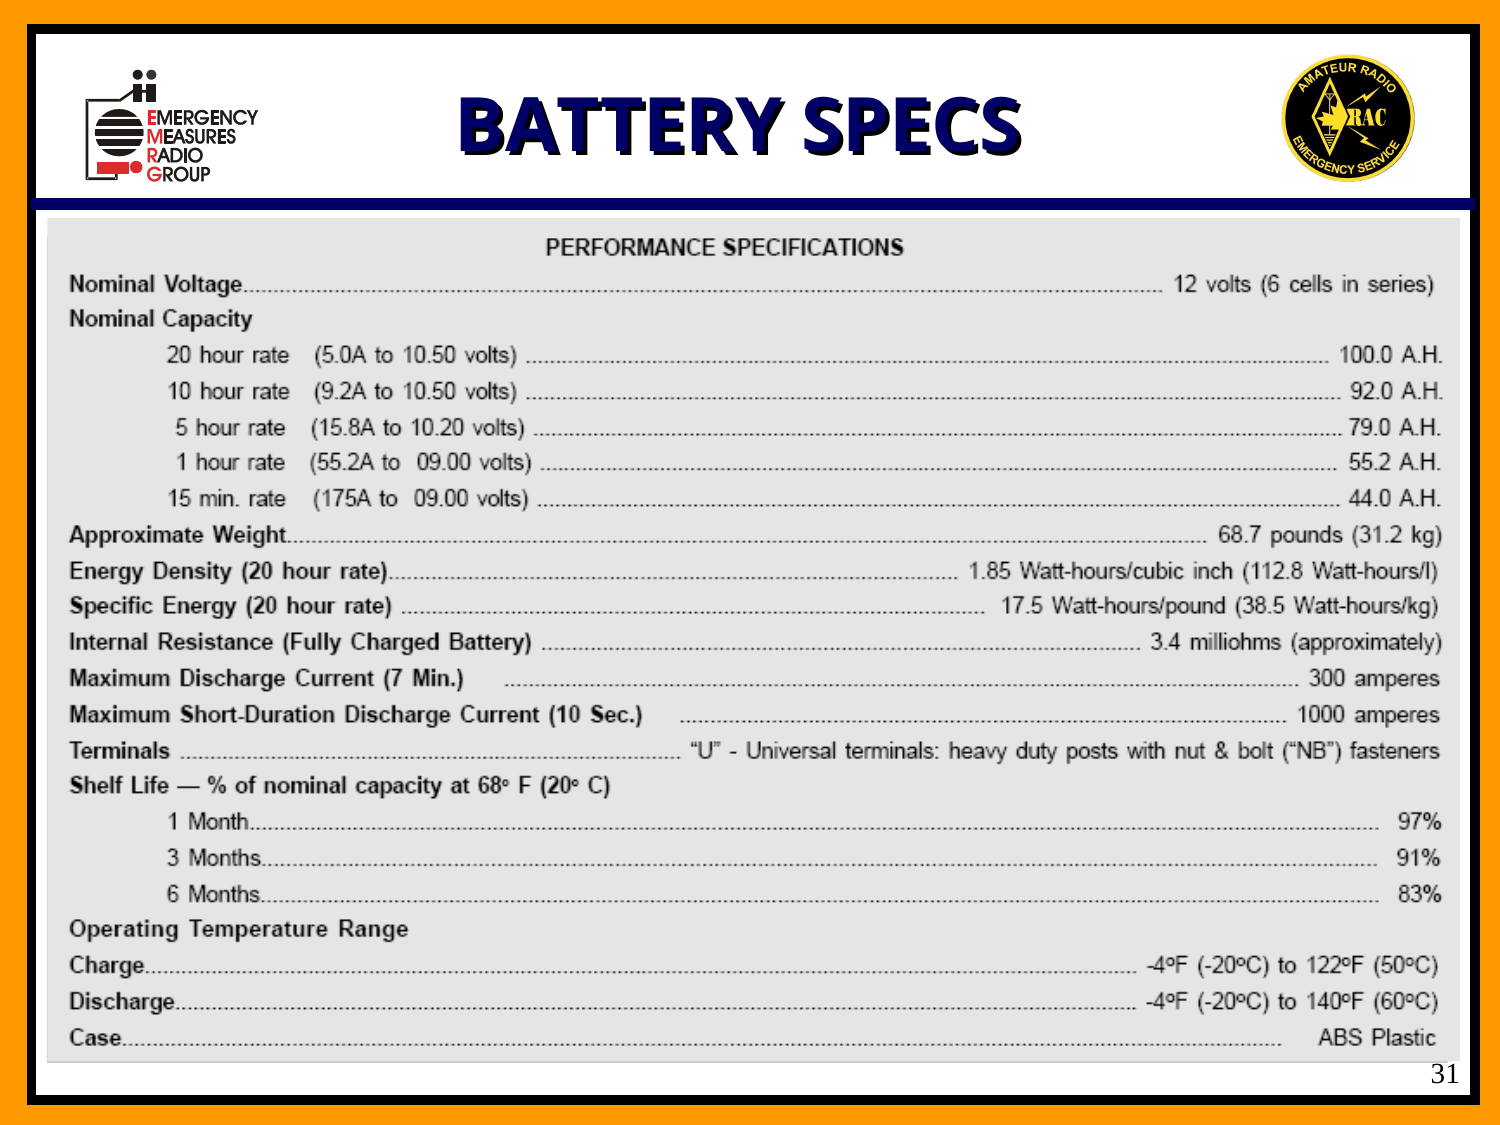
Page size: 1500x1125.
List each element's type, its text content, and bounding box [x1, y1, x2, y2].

picture [46, 218, 1461, 1063]
picture [1281, 54, 1415, 182]
text_box BATTERY SPECS [251, 68, 1225, 174]
